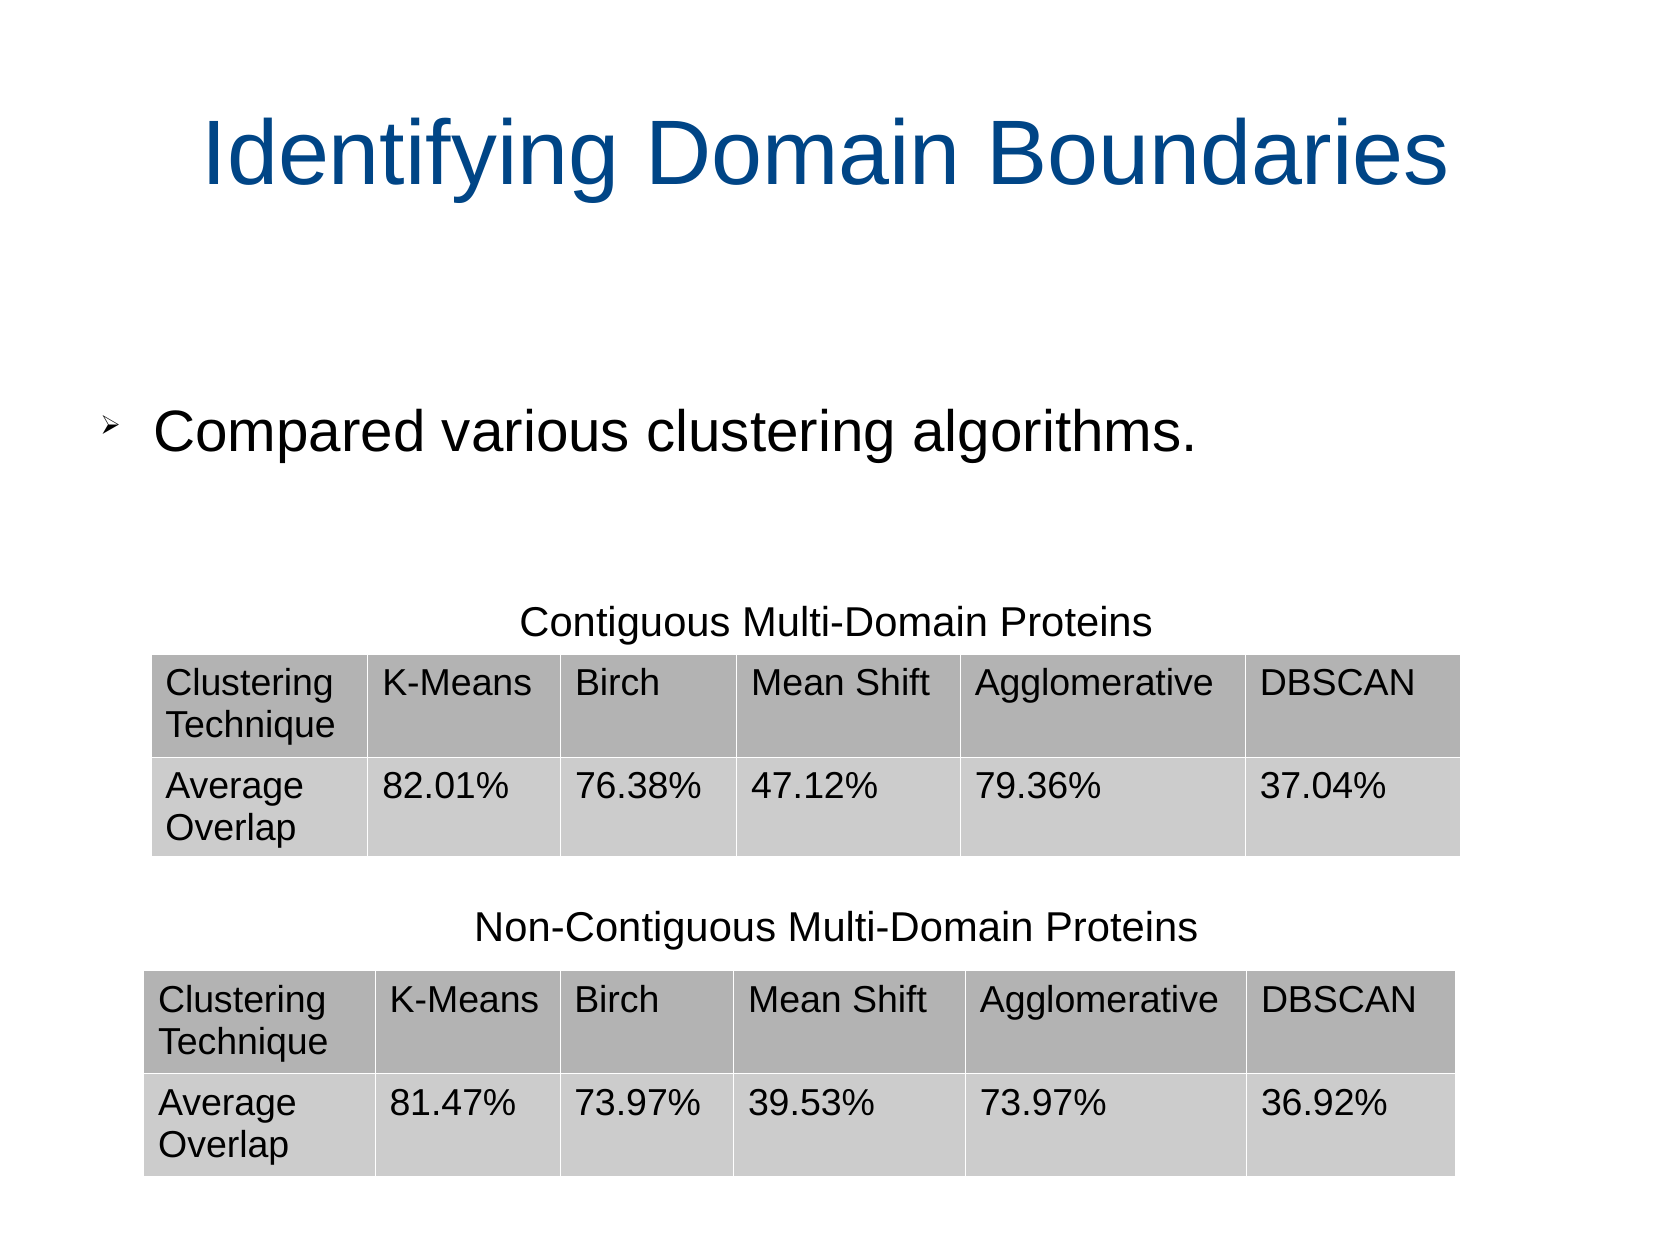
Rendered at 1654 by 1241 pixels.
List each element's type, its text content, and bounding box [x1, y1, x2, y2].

list Compared various clustering algorithms. Contiguous Multi-Domain Proteins Non-Contiguous Multi-Domain Proteins [82, 296, 1591, 1176]
table_cell 82.01% [368, 758, 560, 856]
table_cell 76.38% [561, 758, 736, 856]
table_header Birch [561, 971, 733, 1073]
table_cell 36.92% [1247, 1074, 1455, 1176]
table_header Agglomerative [961, 655, 1245, 757]
table_header Mean Shift [737, 655, 960, 757]
table_header K-Means [368, 655, 560, 757]
table_header DBSCAN [1246, 655, 1460, 757]
table_header Agglomerative [966, 971, 1246, 1073]
table_cell 37.04% [1246, 758, 1460, 856]
table_cell 73.97% [966, 1074, 1246, 1176]
table_cell Average Overlap [152, 758, 367, 856]
table_cell 47.12% [737, 758, 960, 856]
table_cell 81.47% [376, 1074, 560, 1176]
table_header Clustering Technique [152, 655, 367, 757]
table_header Mean Shift [734, 971, 965, 1073]
table_header Clustering Technique [144, 971, 375, 1073]
table_cell 73.97% [561, 1074, 733, 1176]
table_cell 39.53% [734, 1074, 965, 1176]
table_header DBSCAN [1247, 971, 1455, 1073]
title Identifying Domain Boundaries [82, 49, 1571, 257]
table_cell 79.36% [961, 758, 1245, 856]
table_header Birch [561, 655, 736, 757]
table_header K-Means [376, 971, 560, 1073]
table_cell Average Overlap [144, 1074, 375, 1176]
